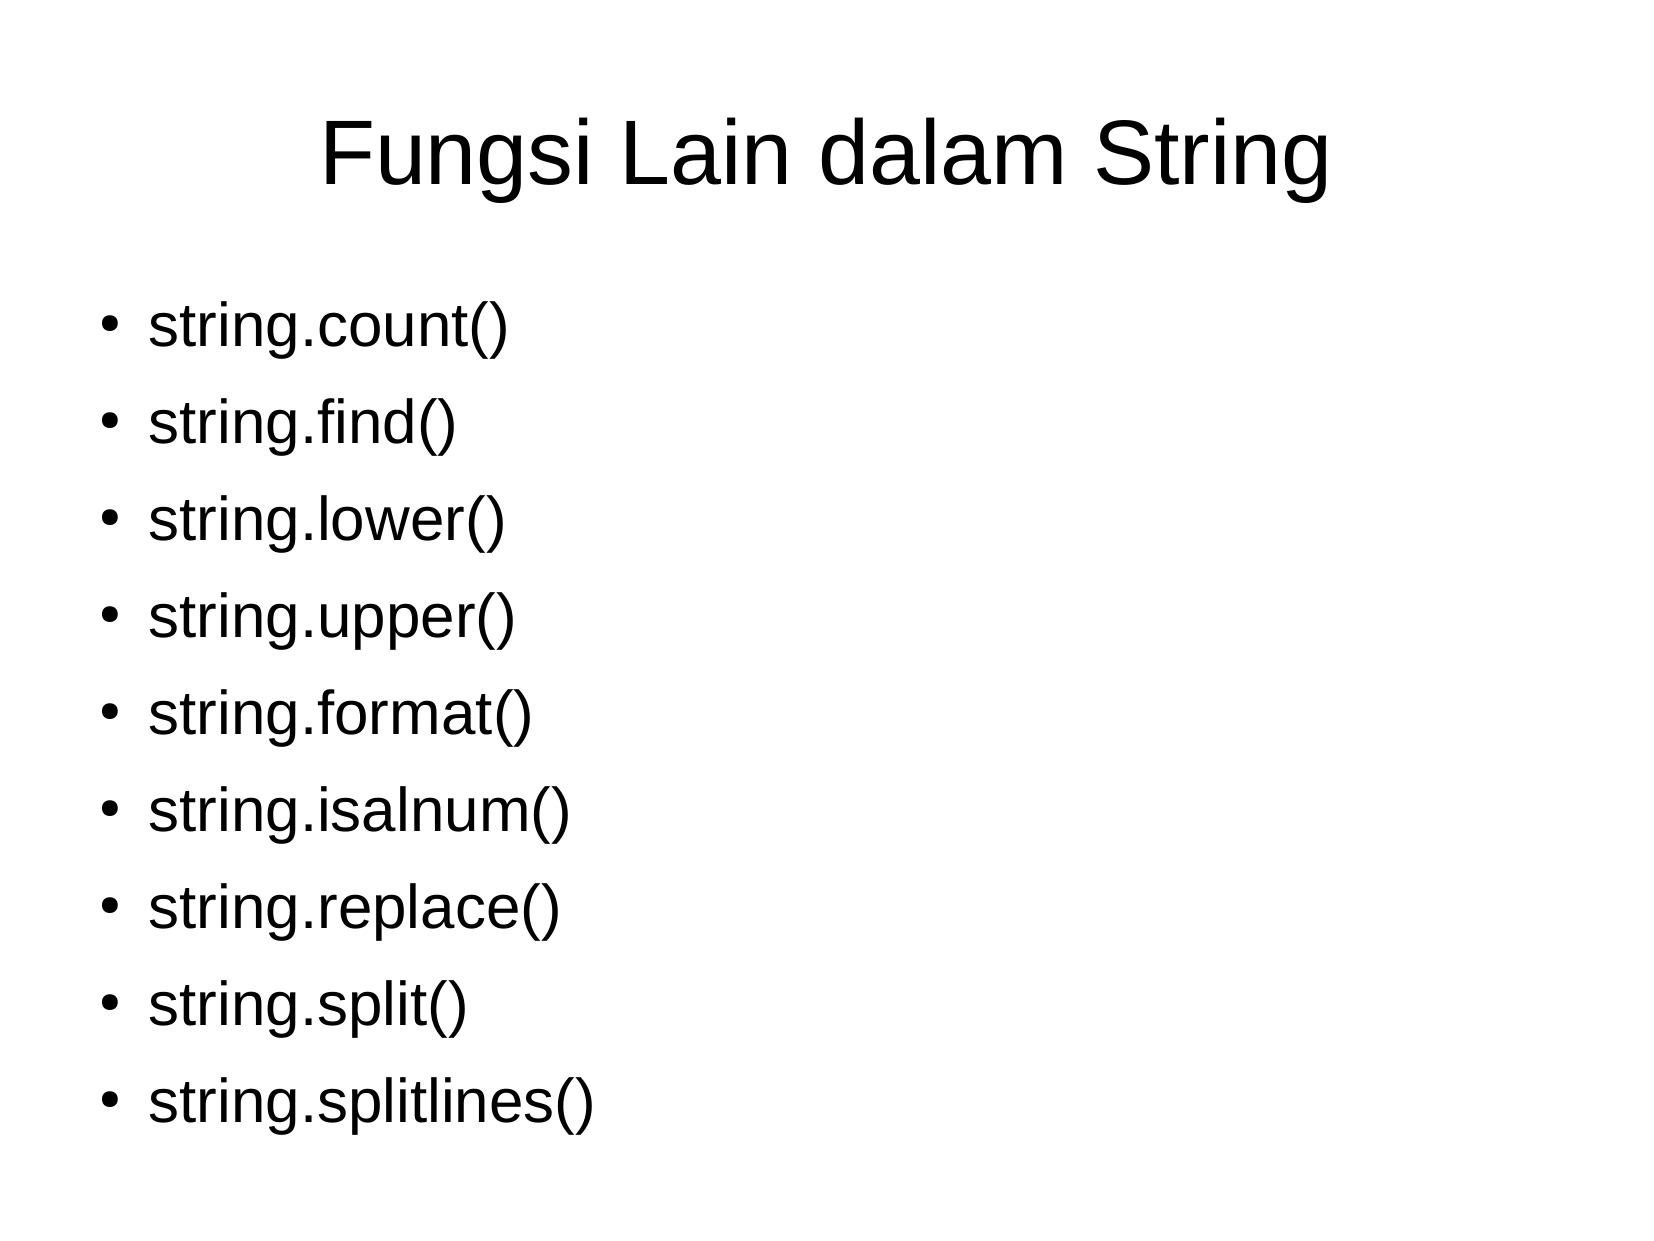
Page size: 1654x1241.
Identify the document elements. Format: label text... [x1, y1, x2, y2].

title Fungsi Lain dalam String [82, 49, 1571, 257]
list string.count() string.find() string.lower() string.upper() string.format() string.isalnum() string.replace() string.split() string.splitlines() [82, 290, 1571, 1141]
